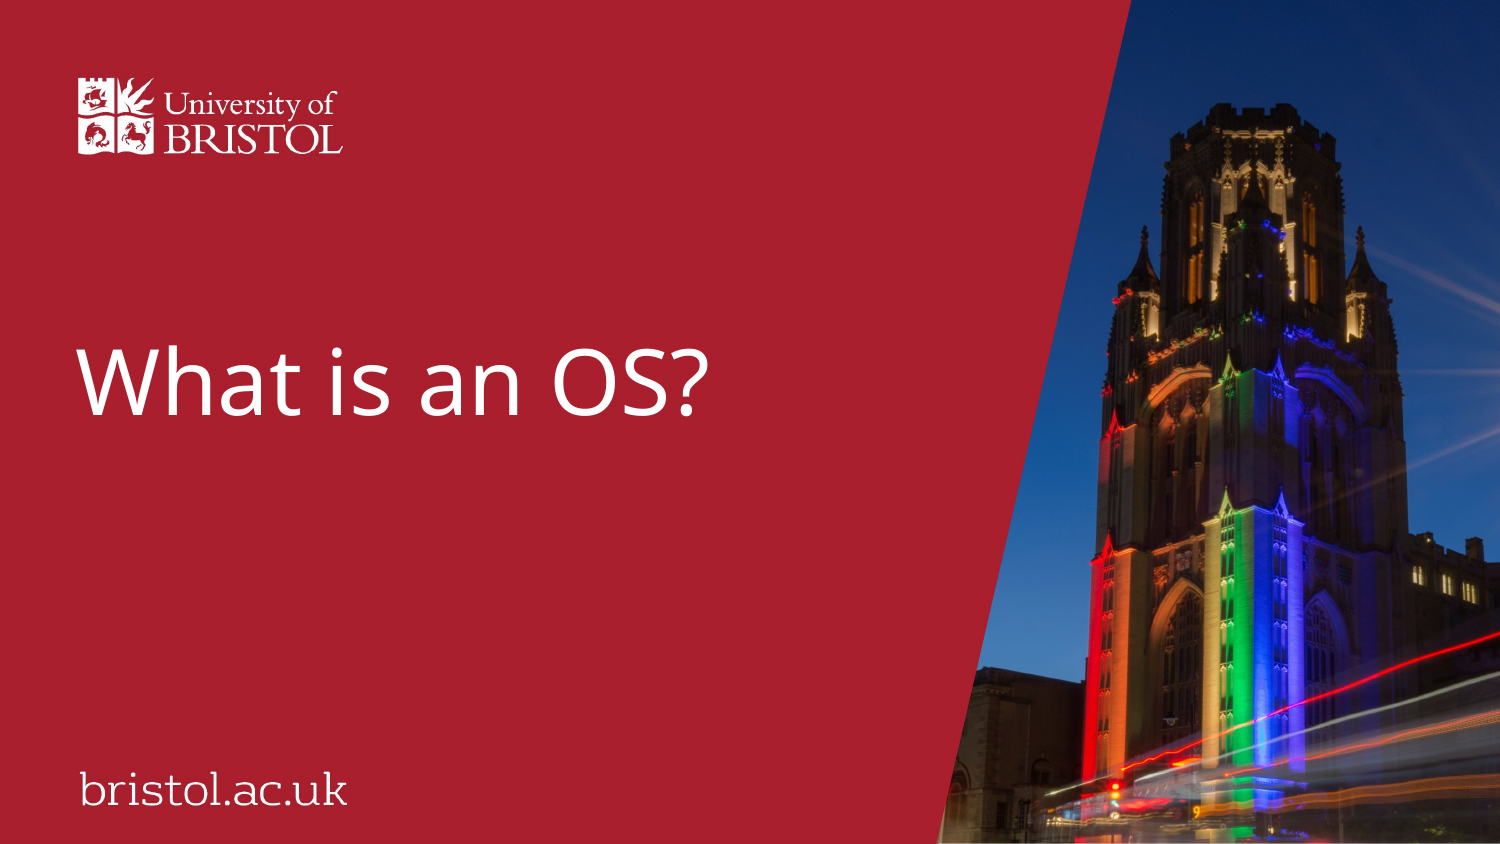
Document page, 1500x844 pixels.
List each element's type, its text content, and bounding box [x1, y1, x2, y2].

title What is an OS? [60, 262, 924, 443]
